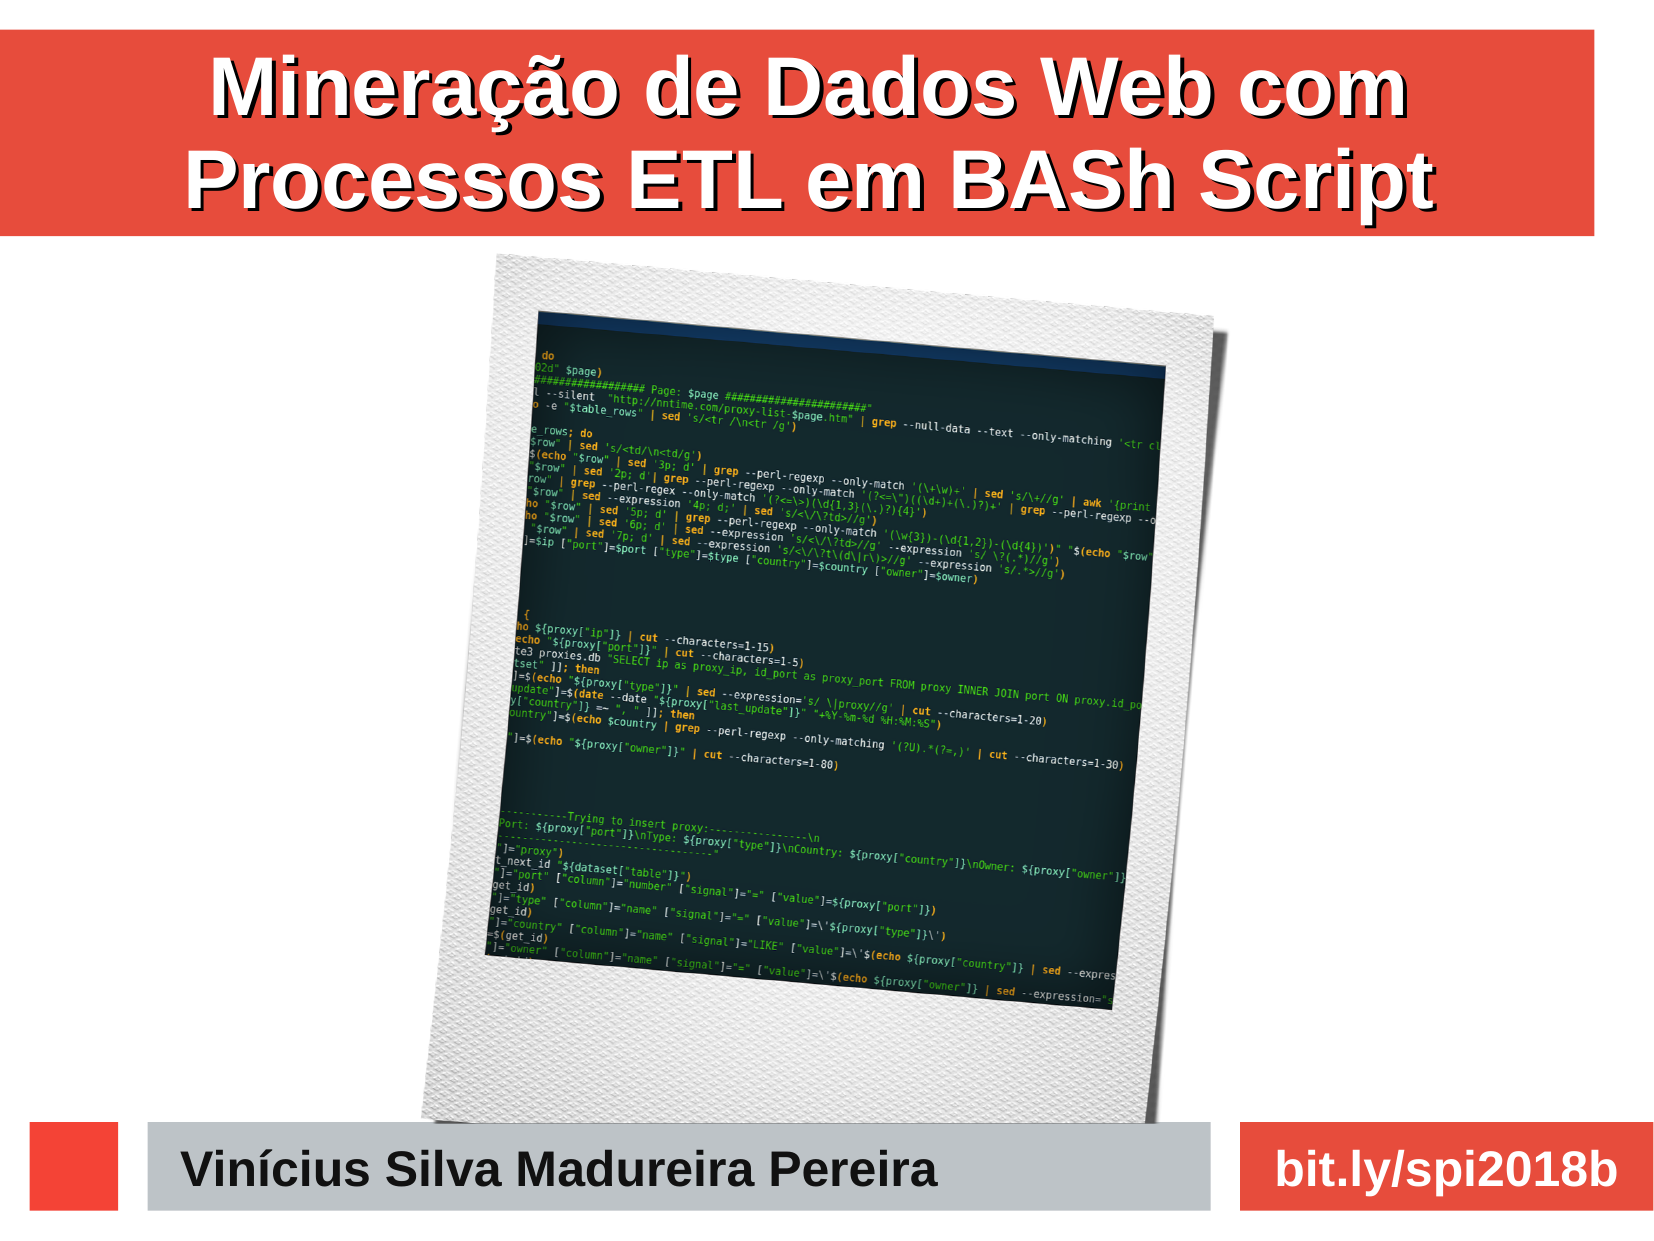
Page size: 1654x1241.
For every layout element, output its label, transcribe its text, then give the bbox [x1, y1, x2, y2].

picture [420, 253, 1233, 1202]
text_box Vinícius Silva Madureira Pereira [165, 1133, 1170, 1205]
title Mineração de Dados Web com Processos ETL em BASh Script [183, 0, 1471, 226]
text_box bit.ly/spi2018b [1228, 1133, 1654, 1205]
